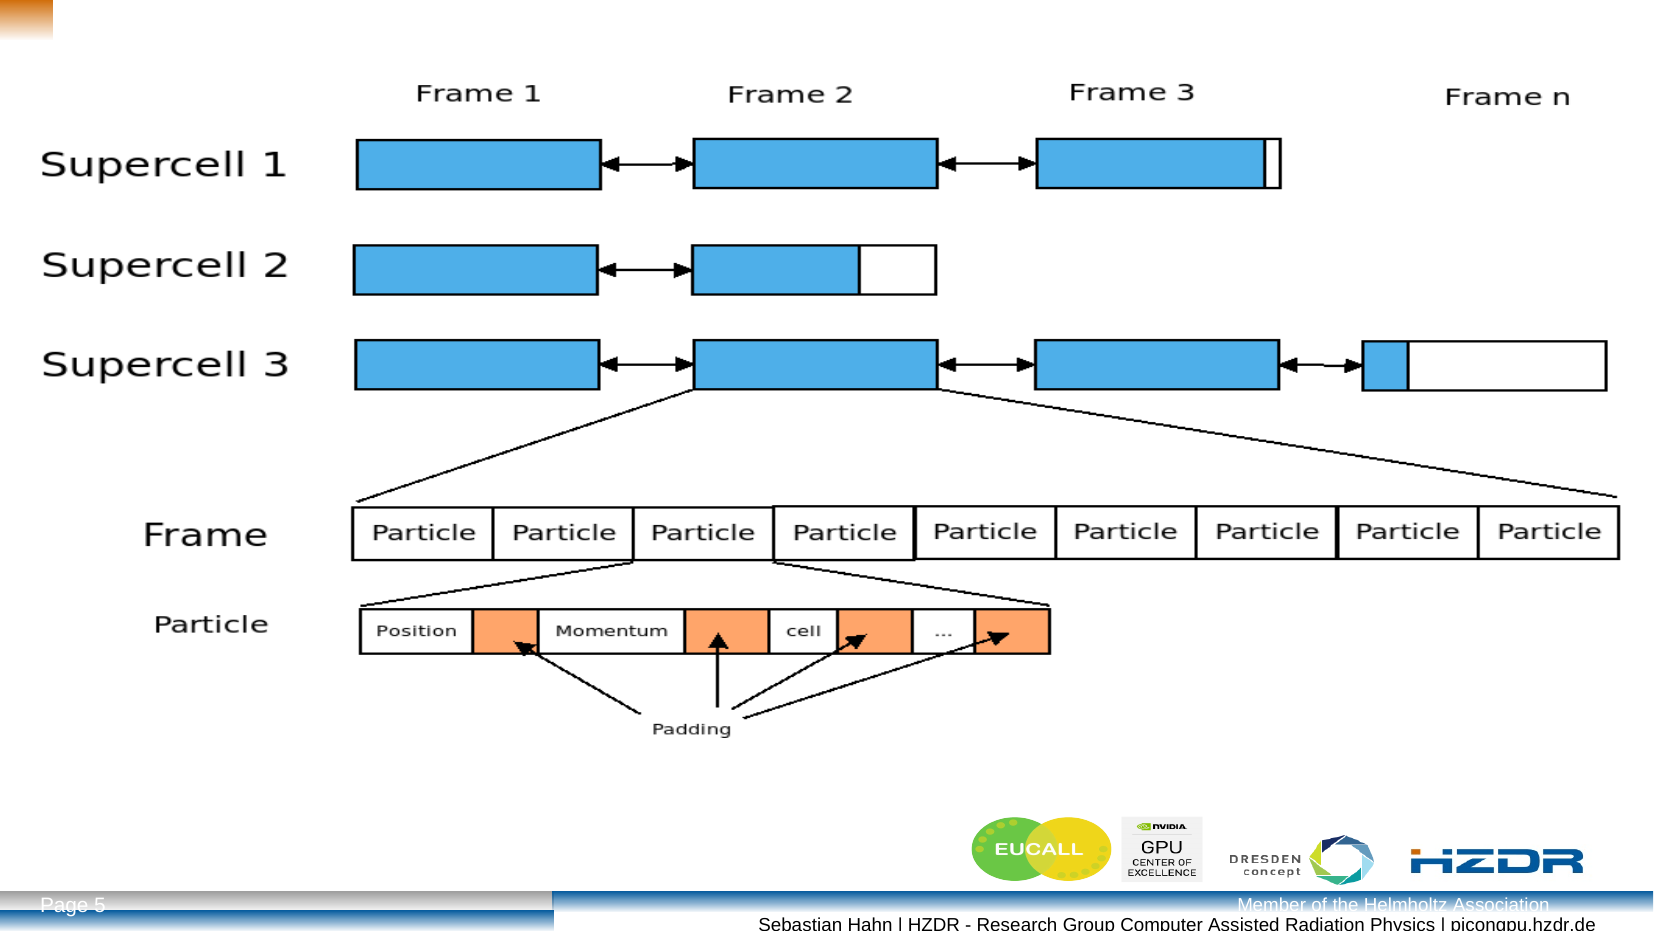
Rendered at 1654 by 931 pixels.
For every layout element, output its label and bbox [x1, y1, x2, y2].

picture [963, 809, 1211, 889]
picture [1230, 835, 1374, 885]
picture [1386, 835, 1602, 887]
picture [38, 77, 1623, 738]
